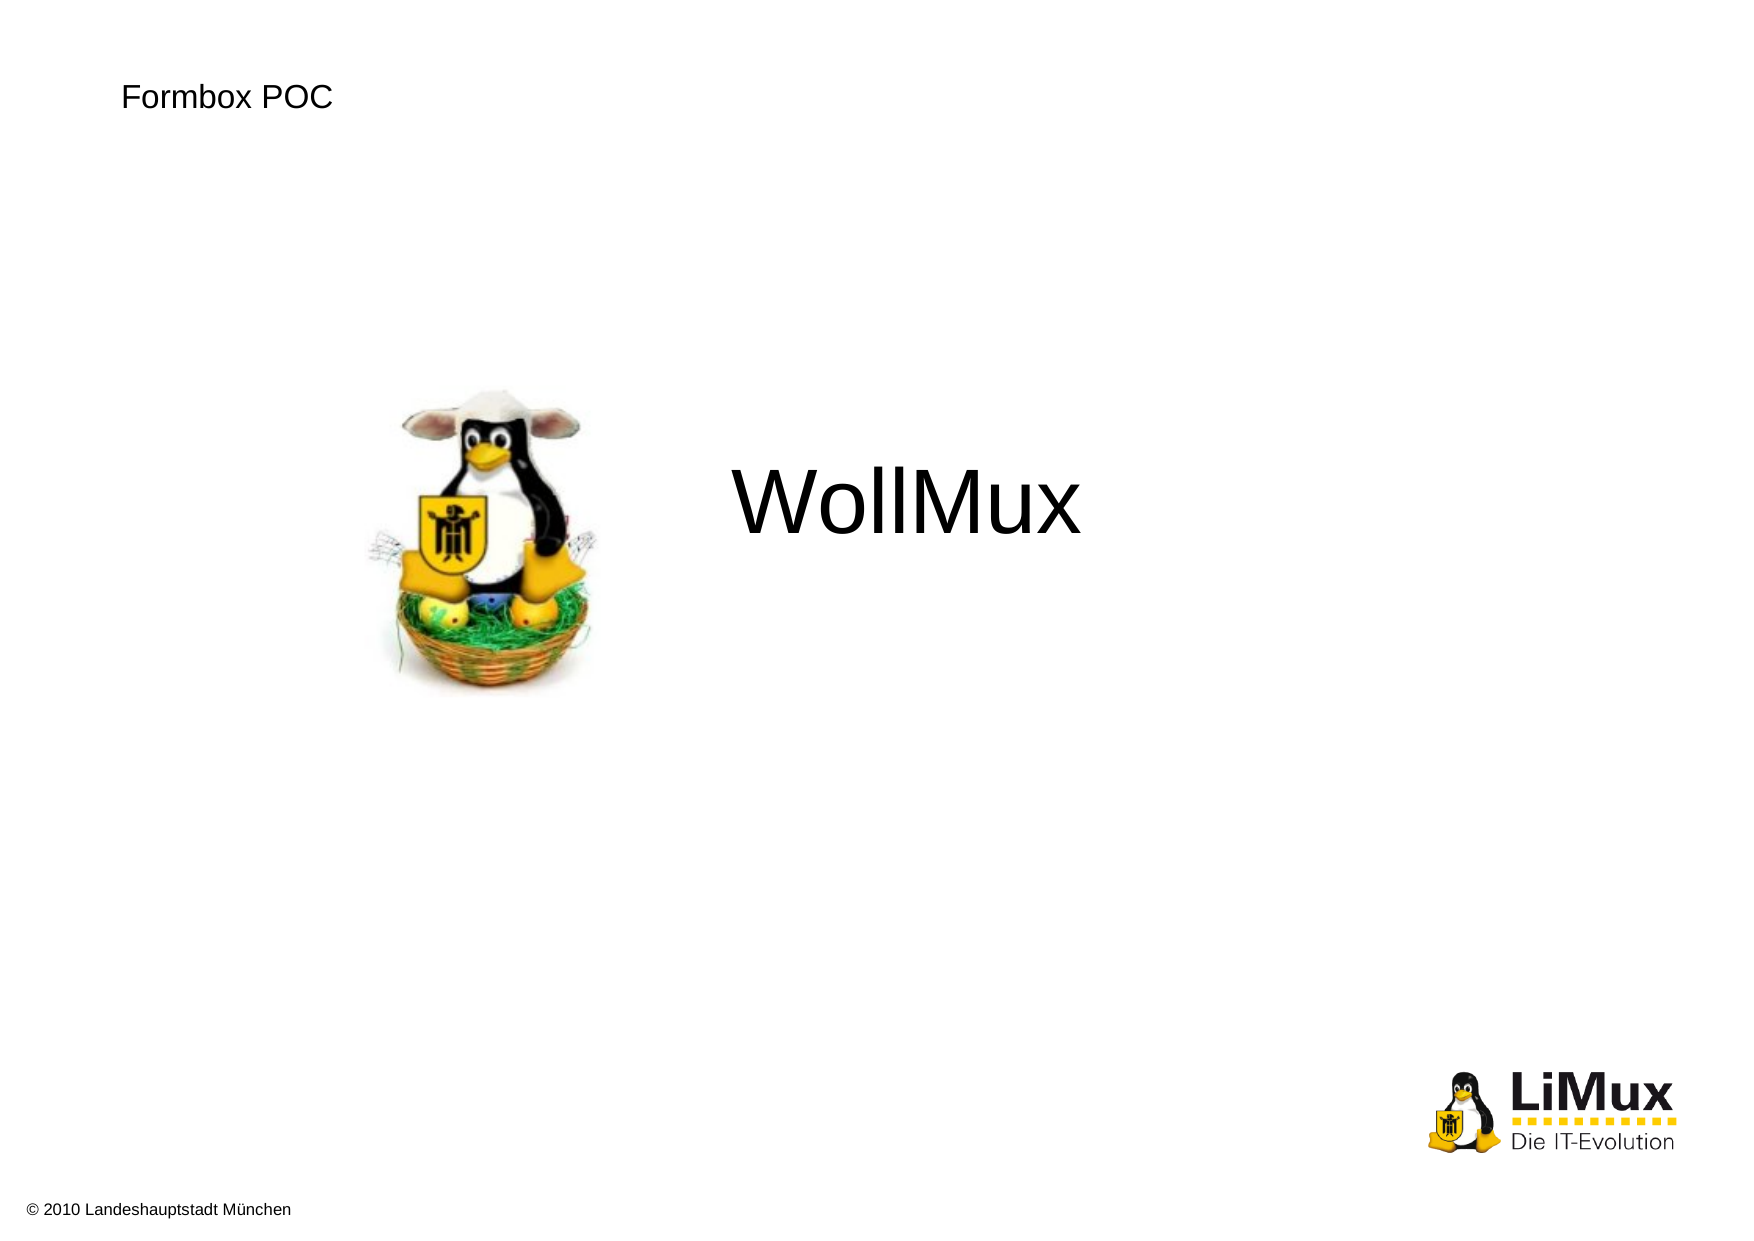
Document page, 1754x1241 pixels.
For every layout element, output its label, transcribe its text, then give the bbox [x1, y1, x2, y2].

subtitle WollMux [118, 159, 1697, 845]
picture [354, 258, 611, 827]
picture [1417, 1059, 1731, 1173]
